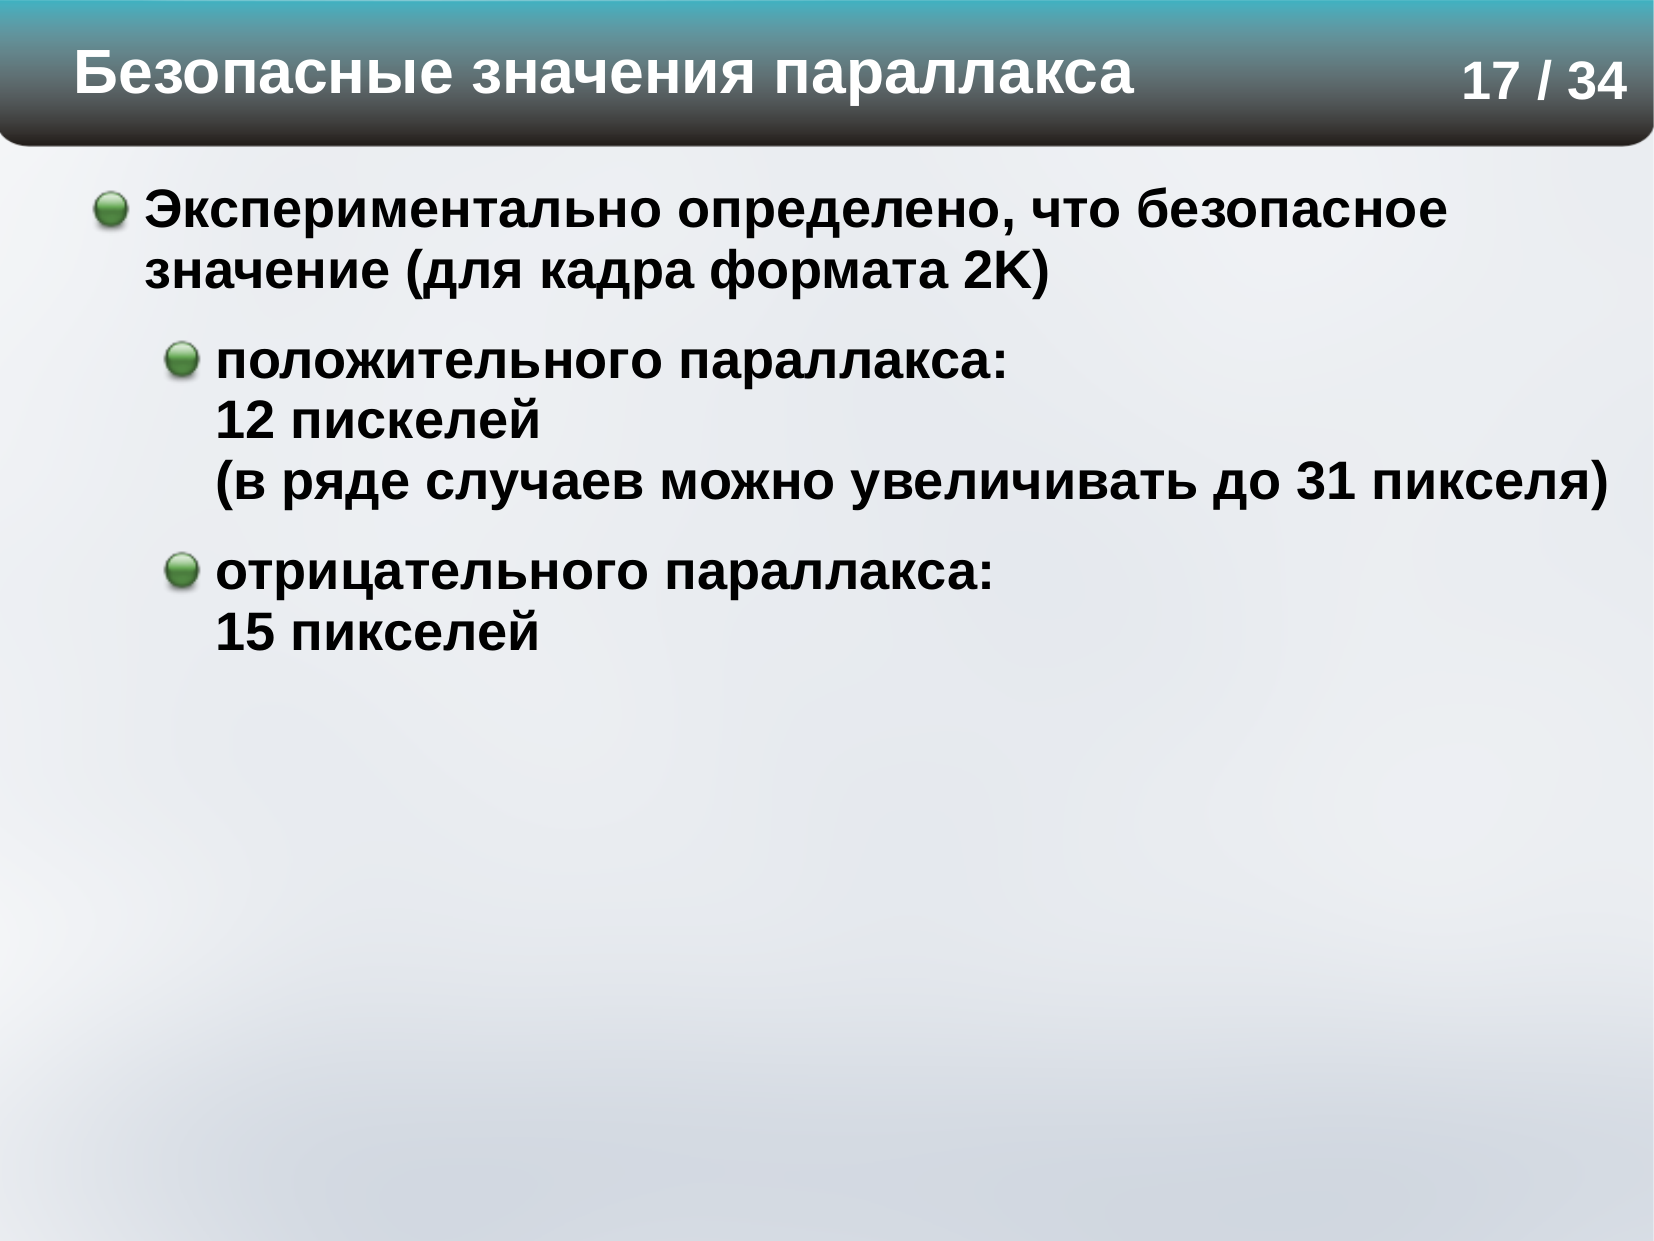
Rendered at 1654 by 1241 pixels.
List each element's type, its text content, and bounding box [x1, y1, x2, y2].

text_box Экспериментально определено, что безопасное значение (для кадра формата 2K) положительного параллакса: 12 пискелей (в ряде случаев можно увеличивать до 31 пикселя) отрицательного параллакса: 15 пикселей [70, 171, 1654, 670]
text_box <номер> / 34 [1446, 42, 1654, 171]
picture [0, 0, 1654, 1241]
text_box Безопасные значения параллакса [59, 29, 1359, 115]
